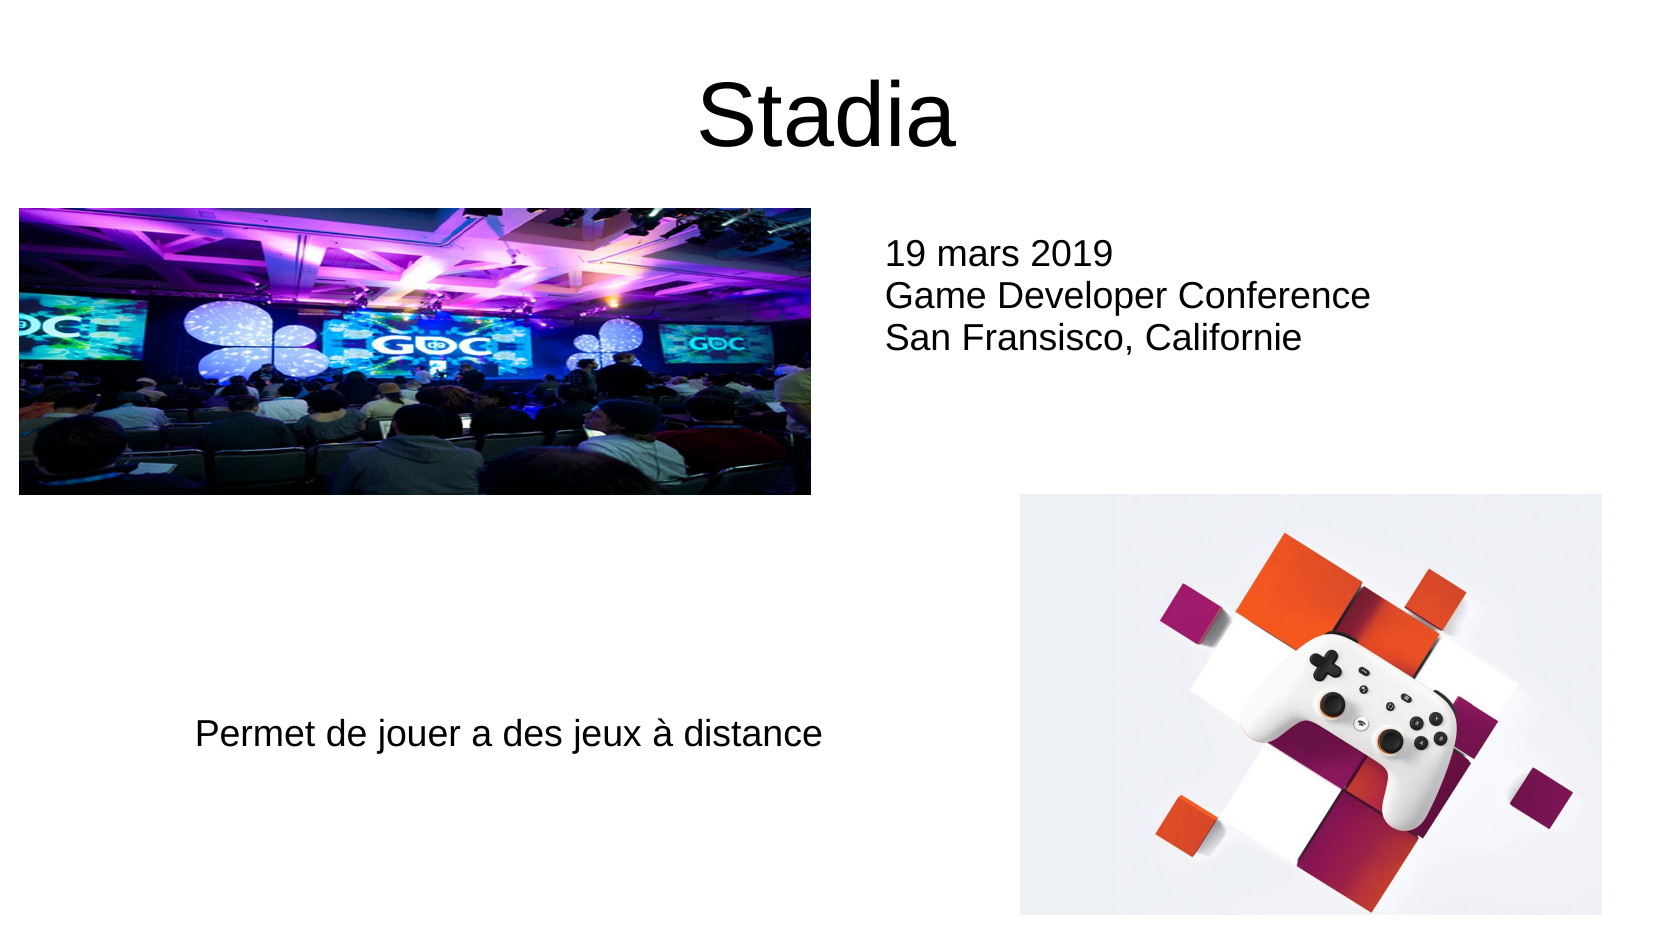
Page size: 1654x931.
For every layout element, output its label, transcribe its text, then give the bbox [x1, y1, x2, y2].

text_box 19 mars 2019 Game Developer Conference San Fransisco, Californie [870, 225, 1546, 366]
text_box Permet de jouer a des jeux à distance [180, 705, 841, 762]
title Stadia [82, 37, 1571, 193]
picture [1020, 494, 1602, 916]
picture [19, 208, 811, 496]
